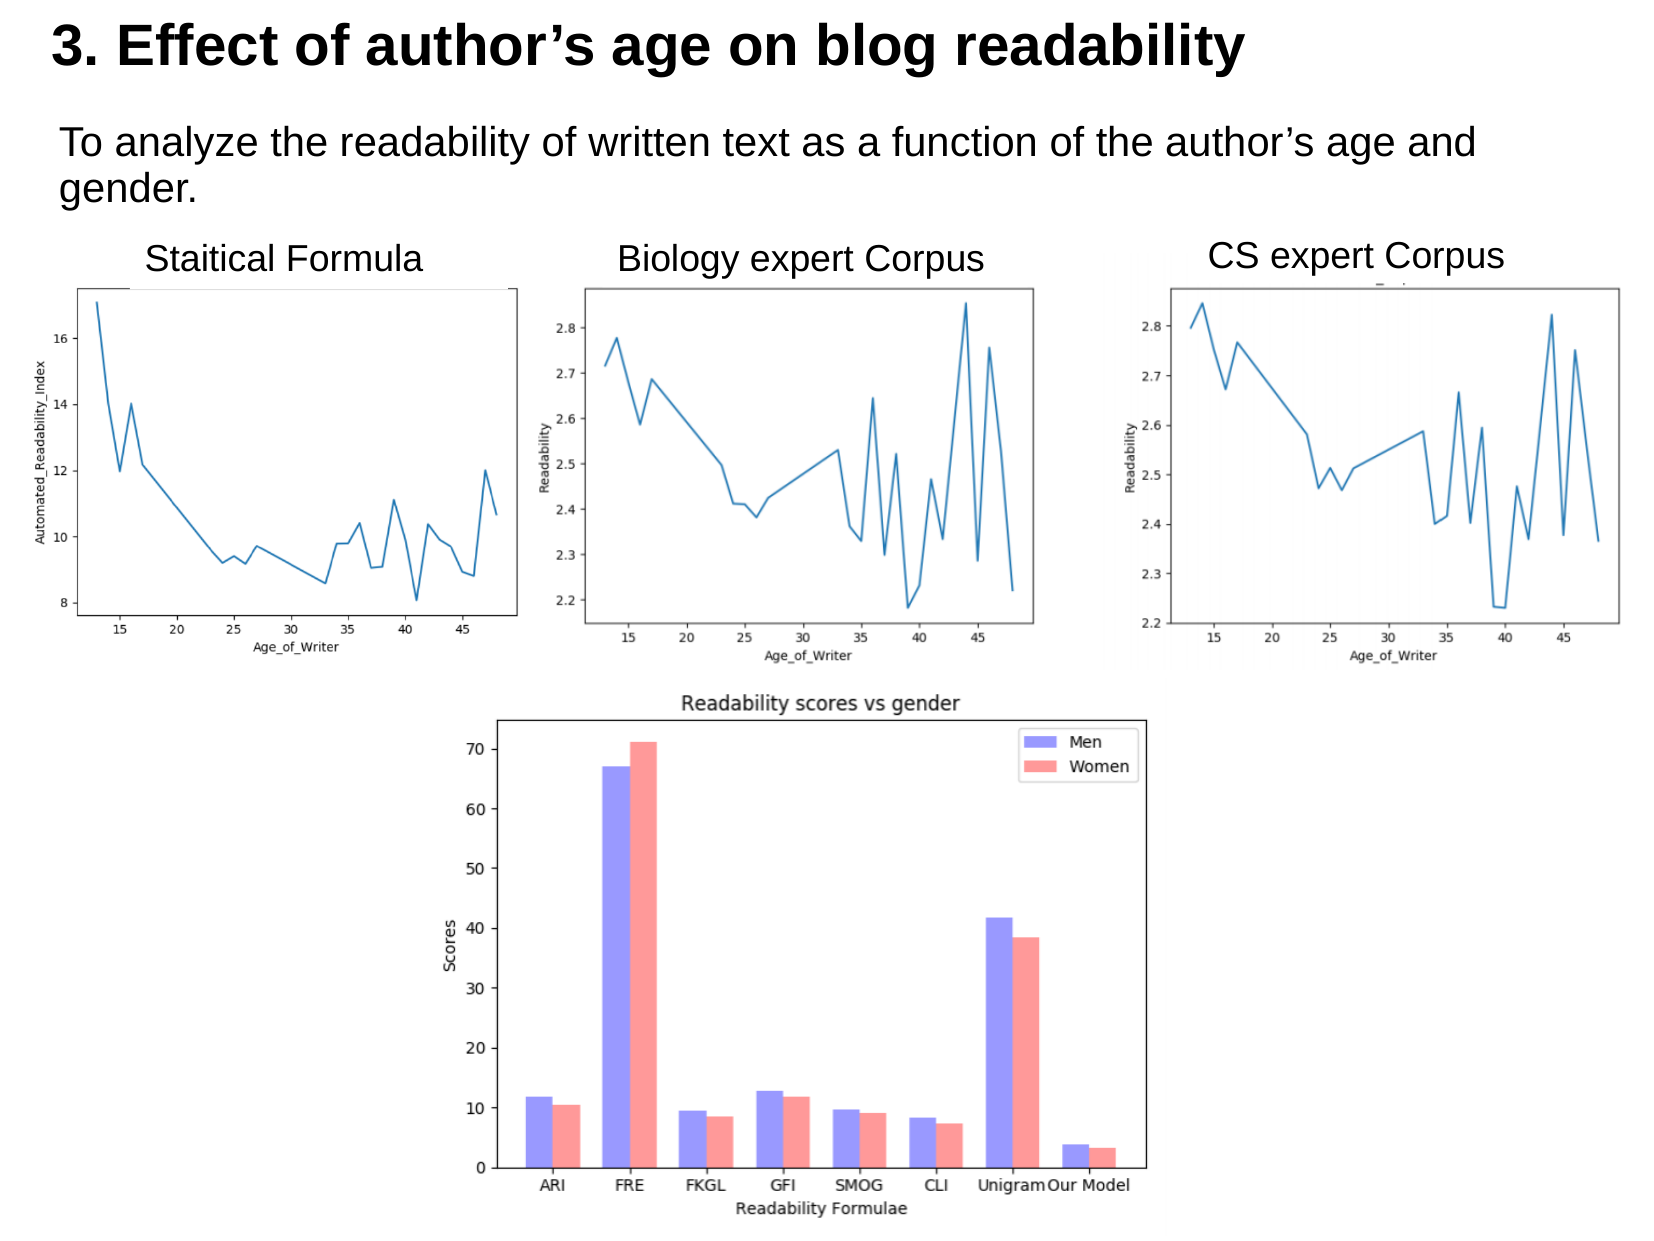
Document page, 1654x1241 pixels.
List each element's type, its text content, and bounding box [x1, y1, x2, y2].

list 3. Effect of author’s age on blog readability [0, 13, 1453, 130]
text_box Biology expert Corpus [602, 230, 1028, 288]
picture [425, 678, 1168, 1241]
picture [11, 253, 1654, 671]
text_box CS expert Corpus [1192, 226, 1619, 284]
text_box Staitical Formula [129, 230, 508, 290]
list To analyze the readability of written text as a function of the author’s age and gender. [59, 118, 1548, 213]
